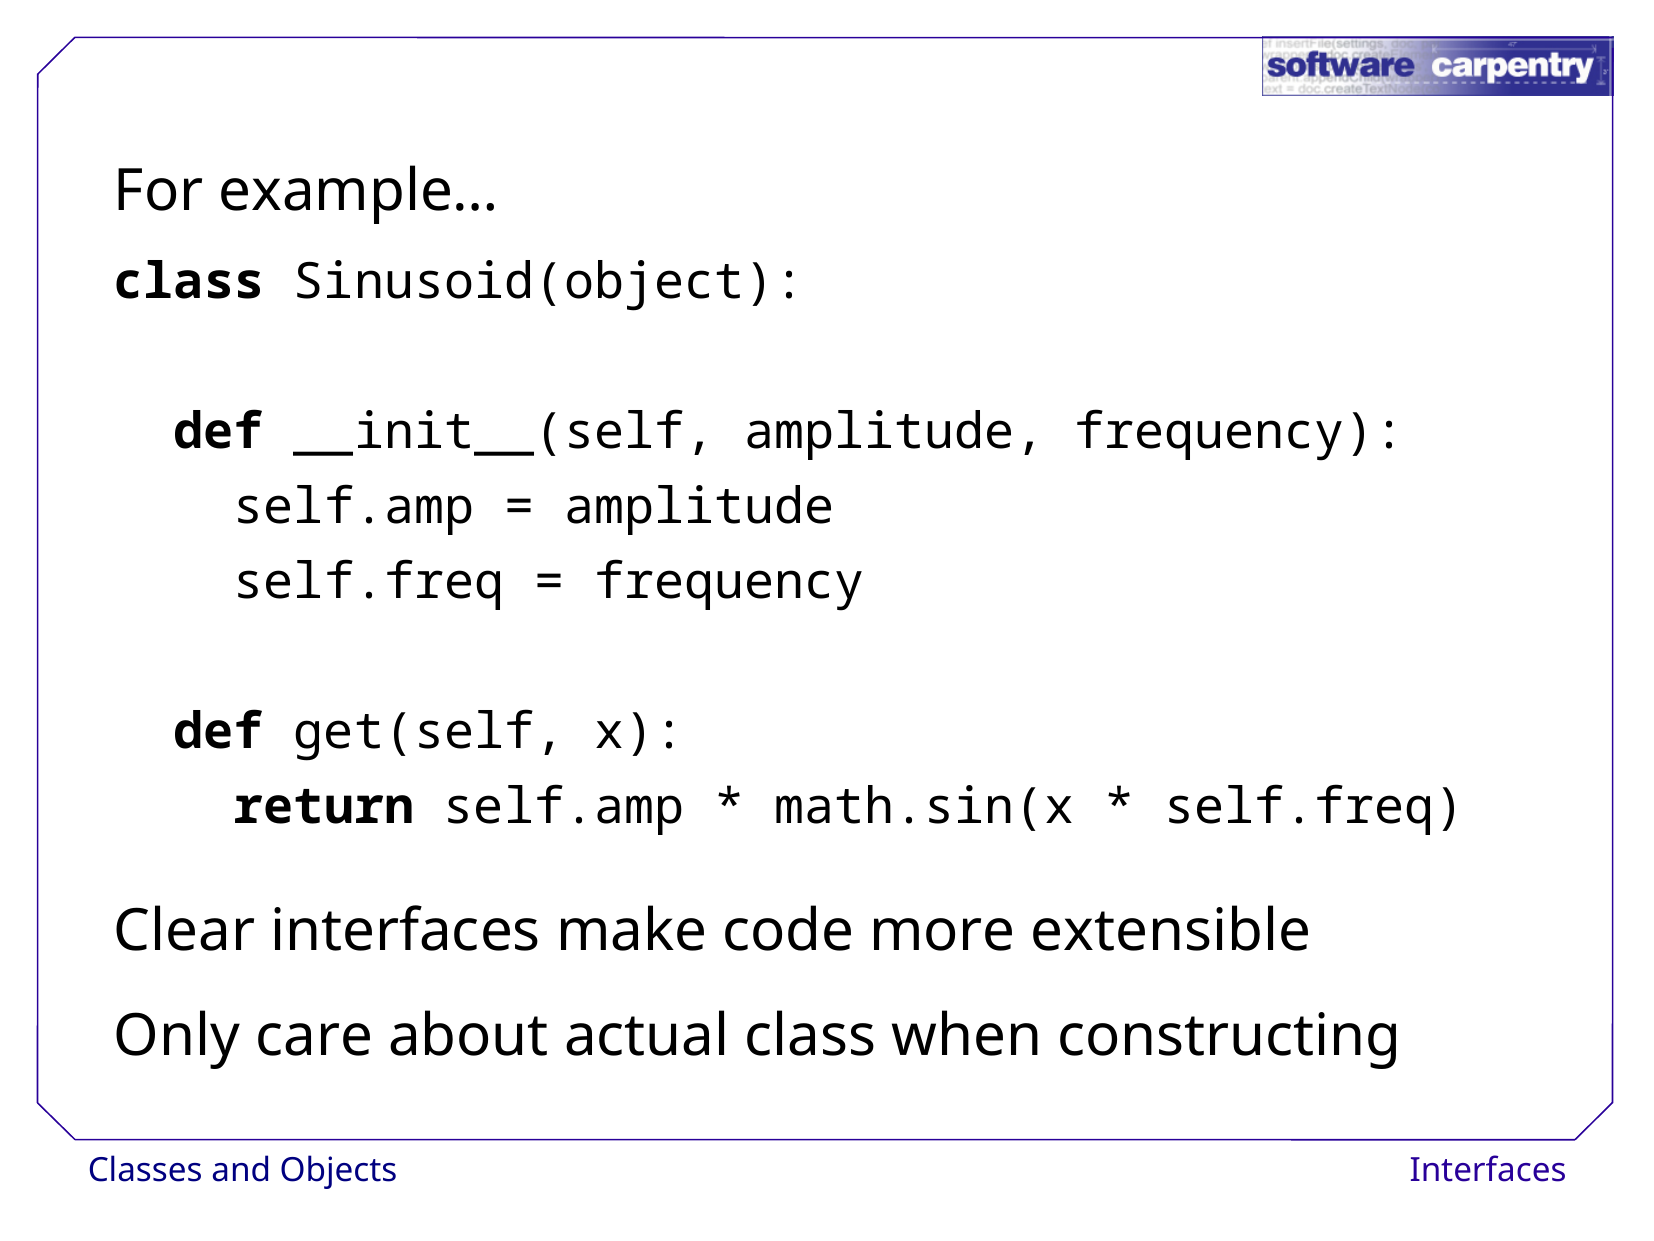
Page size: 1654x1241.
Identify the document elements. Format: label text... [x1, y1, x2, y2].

picture [1262, 36, 1614, 96]
text_box Clear interfaces make code more extensible Only care about actual class when constructing [99, 849, 1517, 1075]
text_box For example… [99, 109, 1517, 225]
text_box class Sinusoid(object): def __init__(self, amplitude, frequency): self.amp = amplitude self.freq = frequency def get(self, x): return self.amp * math.sin(x * self.freq) [99, 225, 1517, 842]
